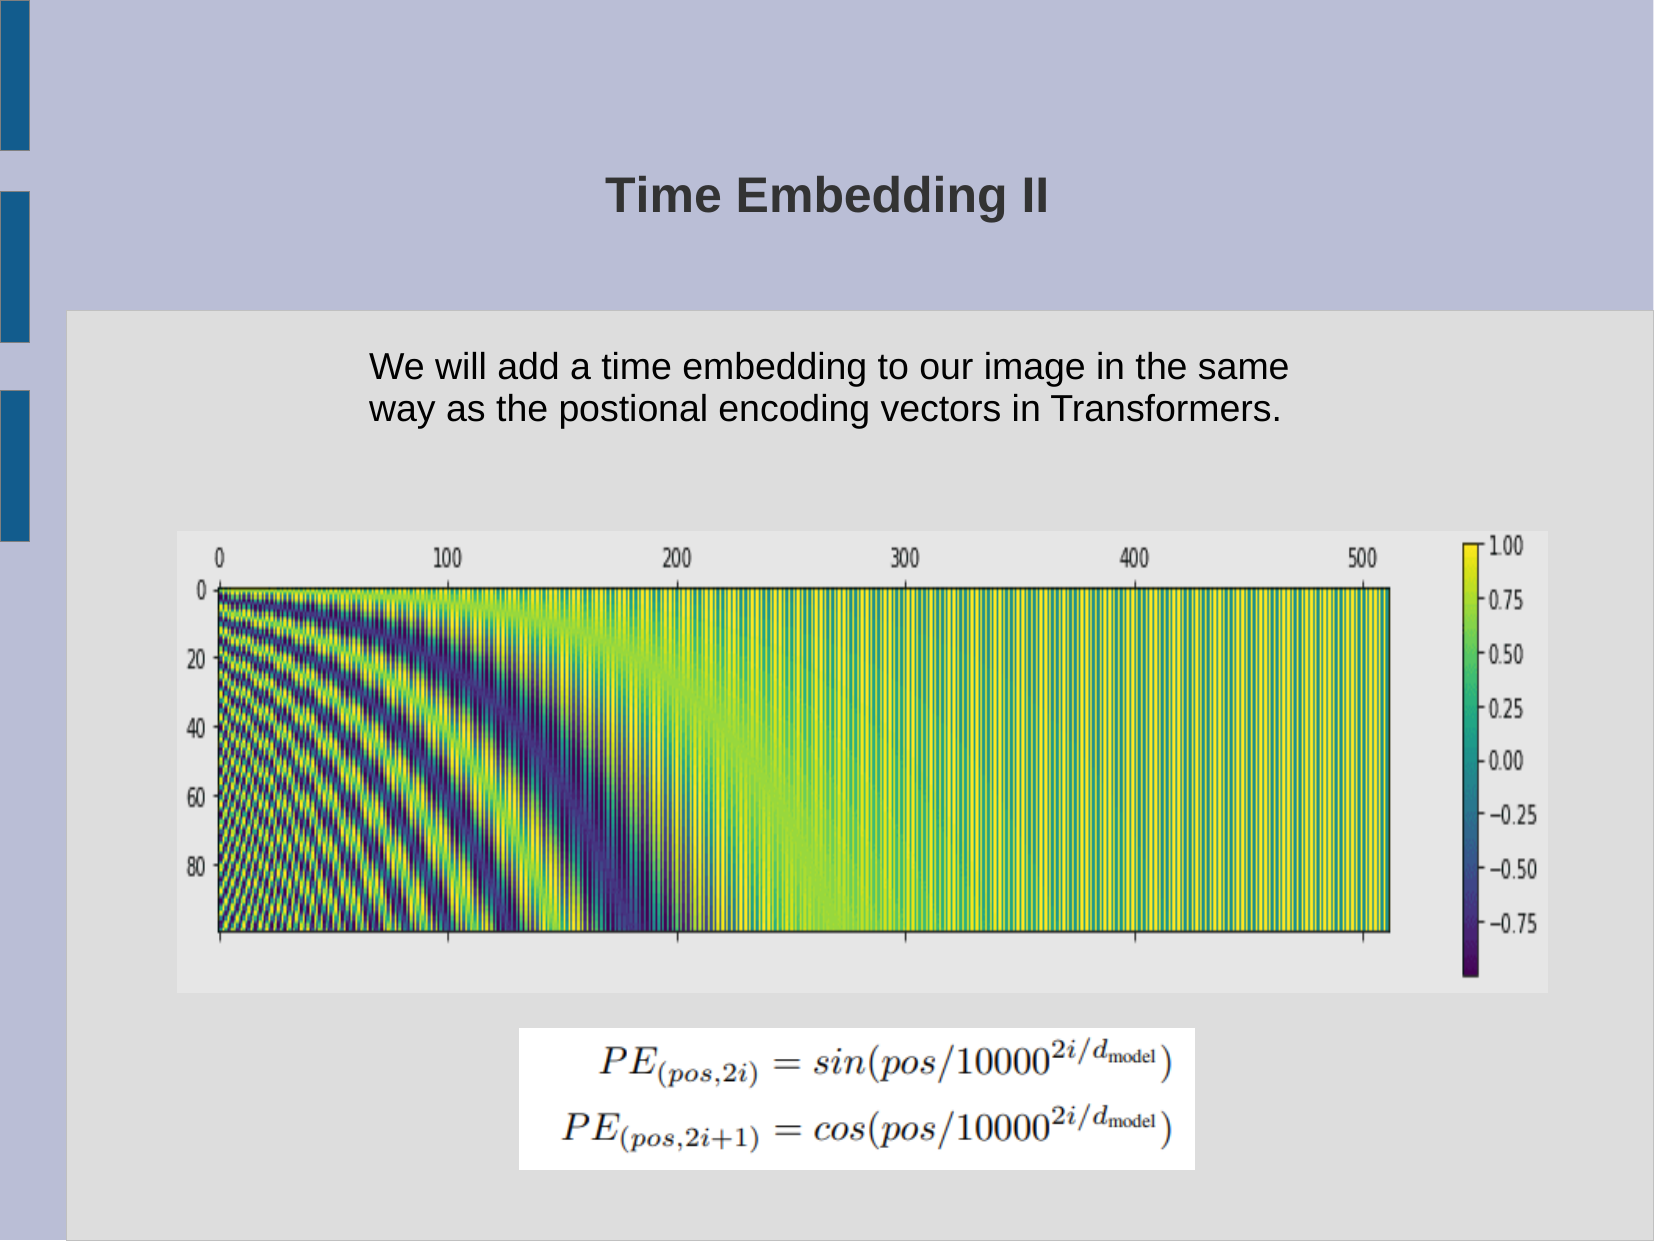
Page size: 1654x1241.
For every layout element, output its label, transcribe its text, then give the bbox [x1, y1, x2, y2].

picture [177, 531, 1548, 993]
title Time Embedding II [121, 91, 1534, 299]
picture [519, 1028, 1195, 1170]
text_box We will add a time embedding to our image in the same way as the postional encoding vectors in Transformers. [354, 338, 1312, 438]
